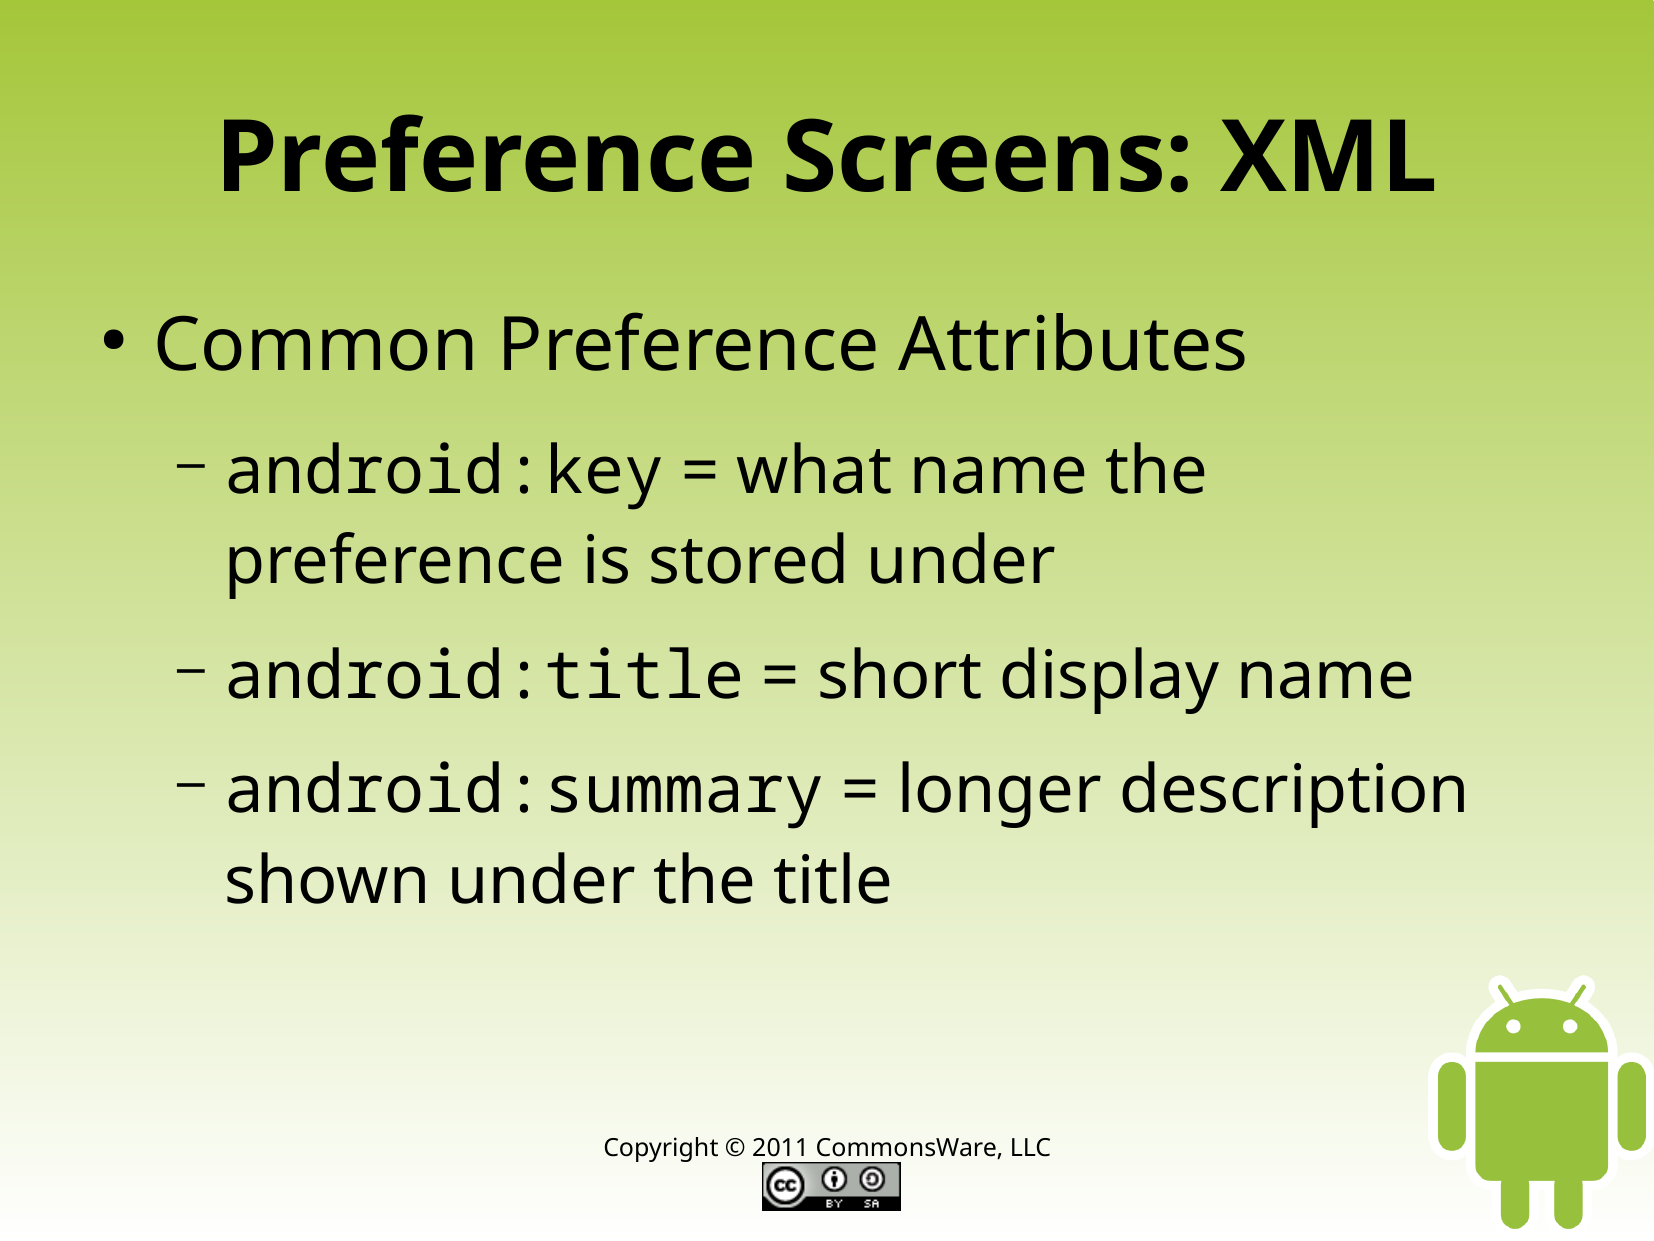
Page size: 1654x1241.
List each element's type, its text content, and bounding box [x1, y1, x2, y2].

picture [1428, 975, 1654, 1238]
title Preference Screens: XML [82, 49, 1571, 257]
picture [762, 1162, 901, 1211]
list Common Preference Attributes android:key = what name the preference is stored under android:title = short display name android:summary = longer description shown under the title [82, 290, 1538, 1088]
